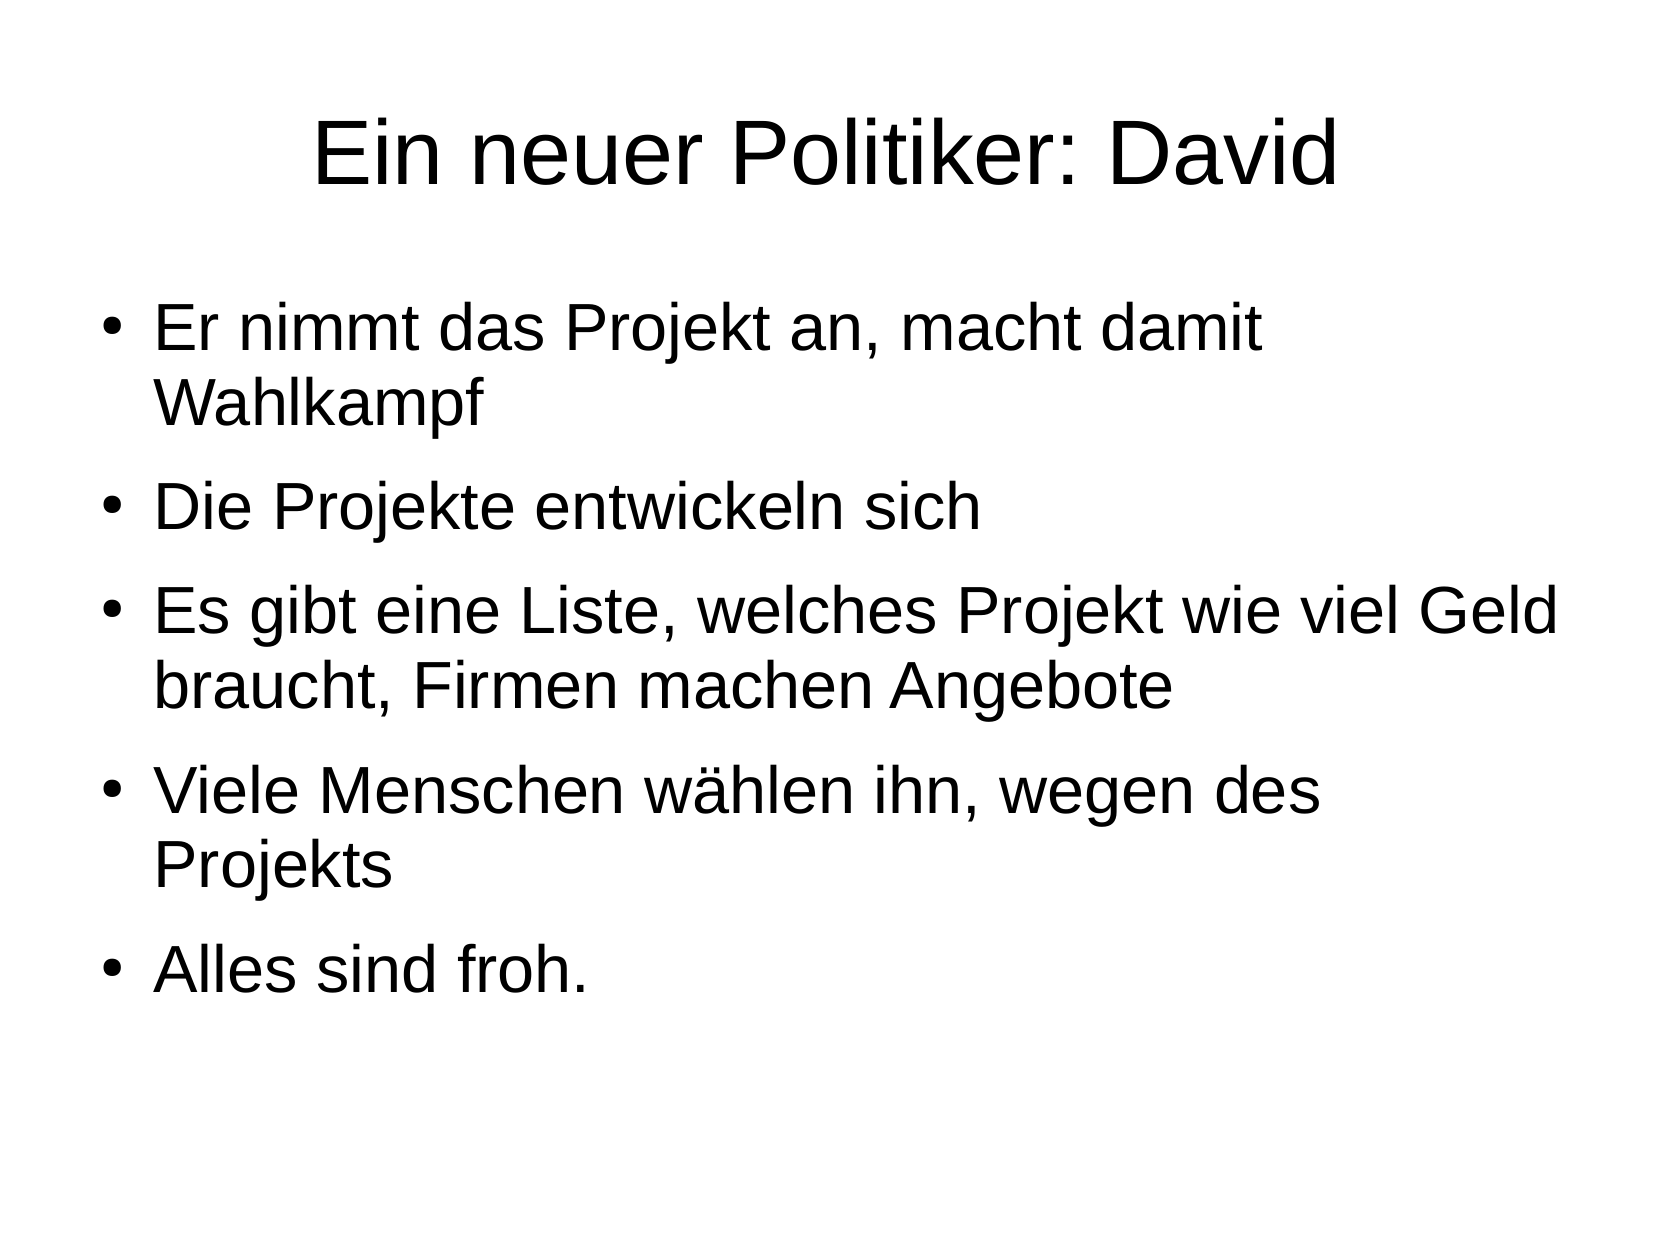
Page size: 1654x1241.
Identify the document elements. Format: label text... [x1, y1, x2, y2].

title Ein neuer Politiker: David [82, 49, 1571, 257]
list Er nimmt das Projekt an, macht damit Wahlkampf Die Projekte entwickeln sich Es gibt eine Liste, welches Projekt wie viel Geld braucht, Firmen machen Angebote Viele Menschen wählen ihn, wegen des Projekts Alles sind froh. [82, 290, 1571, 1010]
